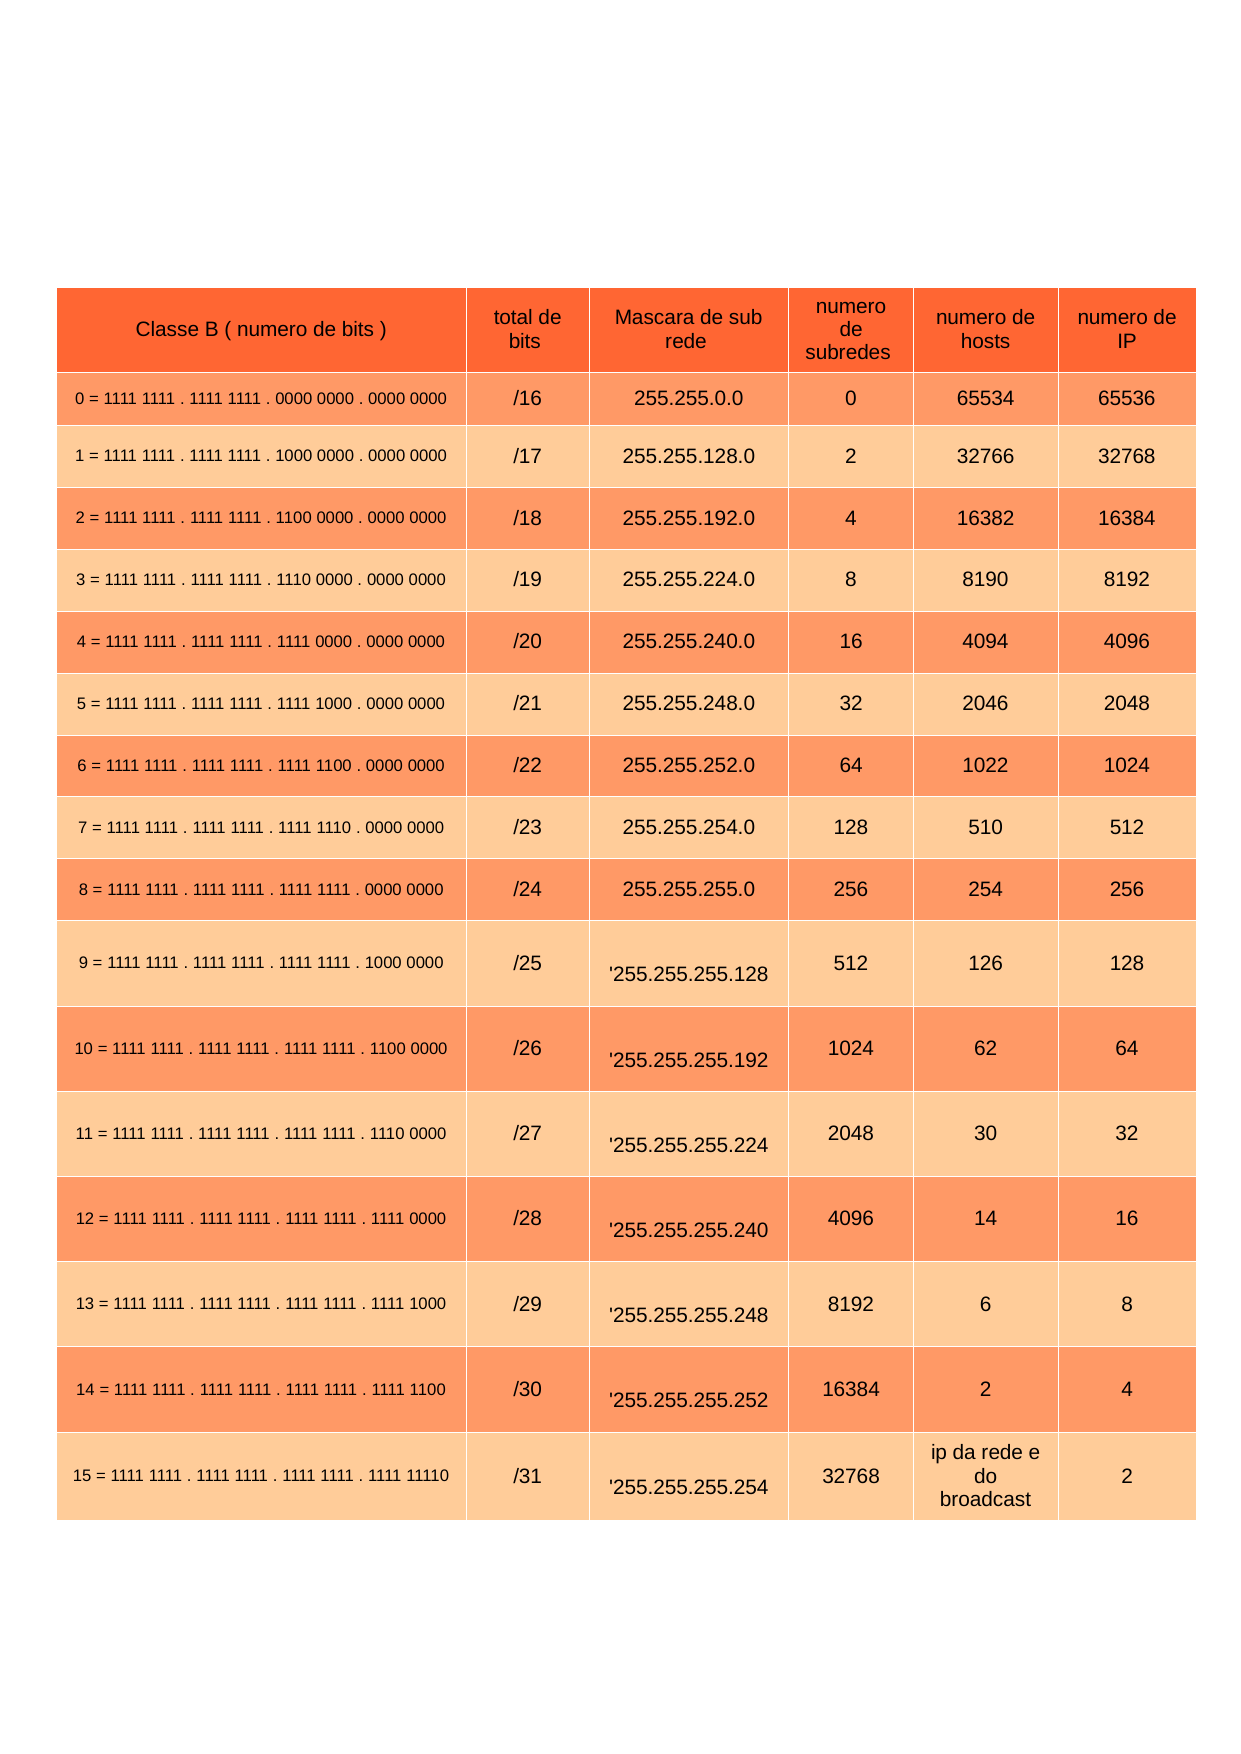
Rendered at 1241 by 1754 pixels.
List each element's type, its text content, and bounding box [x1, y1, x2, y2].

table_cell 10 = 1111 1111 . 1111 1111 . 1111 1111 . 1100 0000 [57, 1007, 466, 1091]
table_cell 2 [1059, 1433, 1196, 1520]
table_cell 2048 [789, 1092, 913, 1176]
table_cell 254 [914, 859, 1058, 920]
table_cell 8 [1059, 1262, 1196, 1346]
table_cell 2 = 1111 1111 . 1111 1111 . 1100 0000 . 0000 0000 [57, 488, 466, 549]
table_cell 1 = 1111 1111 . 1111 1111 . 1000 0000 . 0000 0000 [57, 426, 466, 487]
table_cell 8192 [789, 1262, 913, 1346]
table_cell 8192 [1059, 550, 1196, 611]
table_cell 1024 [1059, 736, 1196, 796]
table_cell /19 [467, 550, 589, 611]
table_cell 65536 [1059, 373, 1196, 425]
table_cell 126 [914, 921, 1058, 1006]
table_cell 9 = 1111 1111 . 1111 1111 . 1111 1111 . 1000 0000 [57, 921, 466, 1006]
table_cell 255.255.192.0 [590, 488, 788, 549]
table_cell '255.255.255.192 [590, 1007, 788, 1091]
table_cell /18 [467, 488, 589, 549]
table_cell 3 = 1111 1111 . 1111 1111 . 1110 0000 . 0000 0000 [57, 550, 466, 611]
table_cell 16382 [914, 488, 1058, 549]
table_cell 255.255.254.0 [590, 797, 788, 858]
table_cell 4 [1059, 1347, 1196, 1432]
table_cell 256 [789, 859, 913, 920]
table_cell 255.255.0.0 [590, 373, 788, 425]
table_cell 30 [914, 1092, 1058, 1176]
table_cell 128 [1059, 921, 1196, 1006]
table_cell /26 [467, 1007, 589, 1091]
table_cell 4 [789, 488, 913, 549]
table_cell /25 [467, 921, 589, 1006]
table_cell 1022 [914, 736, 1058, 796]
table_cell 8 [789, 550, 913, 611]
table_cell ip da rede e do broadcast [914, 1433, 1058, 1520]
table_cell 128 [789, 797, 913, 858]
table_header numero de subredes [789, 288, 913, 372]
table_cell 32768 [1059, 426, 1196, 487]
table_cell 512 [1059, 797, 1196, 858]
table_cell 255.255.128.0 [590, 426, 788, 487]
table_cell 2048 [1059, 674, 1196, 735]
table_cell 65534 [914, 373, 1058, 425]
table_cell '255.255.255.252 [590, 1347, 788, 1432]
table_cell 7 = 1111 1111 . 1111 1111 . 1111 1110 . 0000 0000 [57, 797, 466, 858]
table_cell 255.255.224.0 [590, 550, 788, 611]
table_cell 510 [914, 797, 1058, 858]
table_cell 2046 [914, 674, 1058, 735]
table_header Classe B ( numero de bits ) [57, 288, 466, 372]
table_cell 4094 [914, 612, 1058, 673]
table_header numero de hosts [914, 288, 1058, 372]
table_cell 64 [789, 736, 913, 796]
table_cell 255.255.252.0 [590, 736, 788, 796]
table_cell /30 [467, 1347, 589, 1432]
table_header Mascara de sub rede [590, 288, 788, 372]
table_cell /27 [467, 1092, 589, 1176]
table_cell '255.255.255.254 [590, 1433, 788, 1520]
table_cell 4096 [789, 1177, 913, 1261]
table_cell 1024 [789, 1007, 913, 1091]
table_cell 11 = 1111 1111 . 1111 1111 . 1111 1111 . 1110 0000 [57, 1092, 466, 1176]
table_cell '255.255.255.224 [590, 1092, 788, 1176]
table_cell 4 = 1111 1111 . 1111 1111 . 1111 0000 . 0000 0000 [57, 612, 466, 673]
table_cell /28 [467, 1177, 589, 1261]
table_cell 255.255.255.0 [590, 859, 788, 920]
table_cell 8 = 1111 1111 . 1111 1111 . 1111 1111 . 0000 0000 [57, 859, 466, 920]
table_cell /21 [467, 674, 589, 735]
table_cell 32 [789, 674, 913, 735]
table_cell 256 [1059, 859, 1196, 920]
table_cell '255.255.255.128 [590, 921, 788, 1006]
table_cell /23 [467, 797, 589, 858]
table_cell /16 [467, 373, 589, 425]
table_cell '255.255.255.248 [590, 1262, 788, 1346]
table_cell 32766 [914, 426, 1058, 487]
table_cell 512 [789, 921, 913, 1006]
table_cell 15 = 1111 1111 . 1111 1111 . 1111 1111 . 1111 11110 [57, 1433, 466, 1520]
table_header numero de IP [1059, 288, 1196, 372]
table_cell 6 = 1111 1111 . 1111 1111 . 1111 1100 . 0000 0000 [57, 736, 466, 796]
table_cell /29 [467, 1262, 589, 1346]
table_cell 13 = 1111 1111 . 1111 1111 . 1111 1111 . 1111 1000 [57, 1262, 466, 1346]
table_cell 0 = 1111 1111 . 1111 1111 . 0000 0000 . 0000 0000 [57, 373, 466, 425]
table_cell 14 [914, 1177, 1058, 1261]
table_cell 62 [914, 1007, 1058, 1091]
table_cell 16384 [789, 1347, 913, 1432]
table_cell 2 [914, 1347, 1058, 1432]
table_cell /24 [467, 859, 589, 920]
table_cell 32768 [789, 1433, 913, 1520]
table_cell /20 [467, 612, 589, 673]
table_cell 5 = 1111 1111 . 1111 1111 . 1111 1000 . 0000 0000 [57, 674, 466, 735]
table_cell /22 [467, 736, 589, 796]
table_cell 12 = 1111 1111 . 1111 1111 . 1111 1111 . 1111 0000 [57, 1177, 466, 1261]
table_header total de bits [467, 288, 589, 372]
table_cell 14 = 1111 1111 . 1111 1111 . 1111 1111 . 1111 1100 [57, 1347, 466, 1432]
table_cell /31 [467, 1433, 589, 1520]
table_cell 0 [789, 373, 913, 425]
table_cell /17 [467, 426, 589, 487]
table_cell '255.255.255.240 [590, 1177, 788, 1261]
table_cell 64 [1059, 1007, 1196, 1091]
table_cell 255.255.240.0 [590, 612, 788, 673]
table_cell 16 [1059, 1177, 1196, 1261]
table_cell 8190 [914, 550, 1058, 611]
table_cell 6 [914, 1262, 1058, 1346]
table_cell 16384 [1059, 488, 1196, 549]
table_cell 16 [789, 612, 913, 673]
table_cell 255.255.248.0 [590, 674, 788, 735]
table_cell 32 [1059, 1092, 1196, 1176]
table_cell 4096 [1059, 612, 1196, 673]
table_cell 2 [789, 426, 913, 487]
